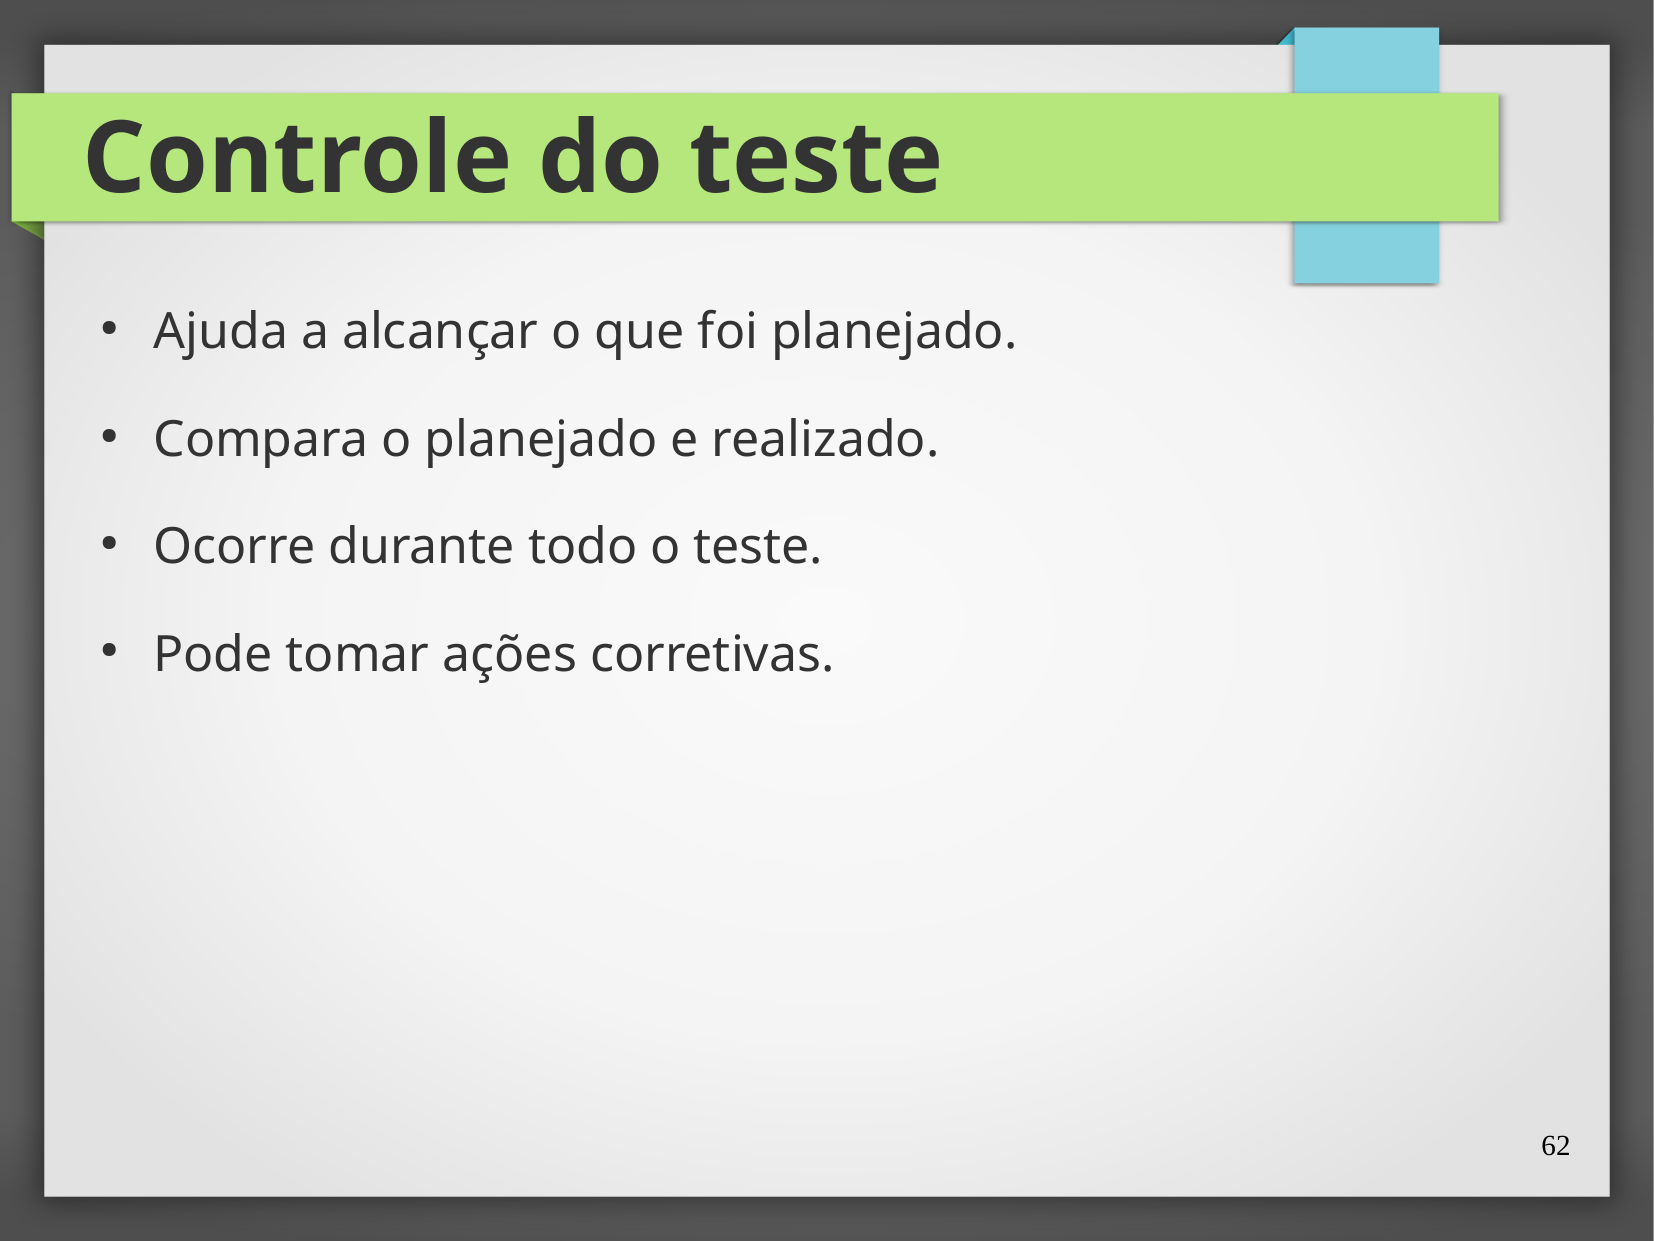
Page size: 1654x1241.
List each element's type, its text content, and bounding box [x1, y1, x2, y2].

picture [0, 0, 1654, 1241]
title Controle do teste [82, 94, 1264, 213]
list Ajuda a alcançar o que foi planejado. Compara o planejado e realizado. Ocorre durante todo o teste. Pode tomar ações corretivas. [82, 295, 1571, 1015]
